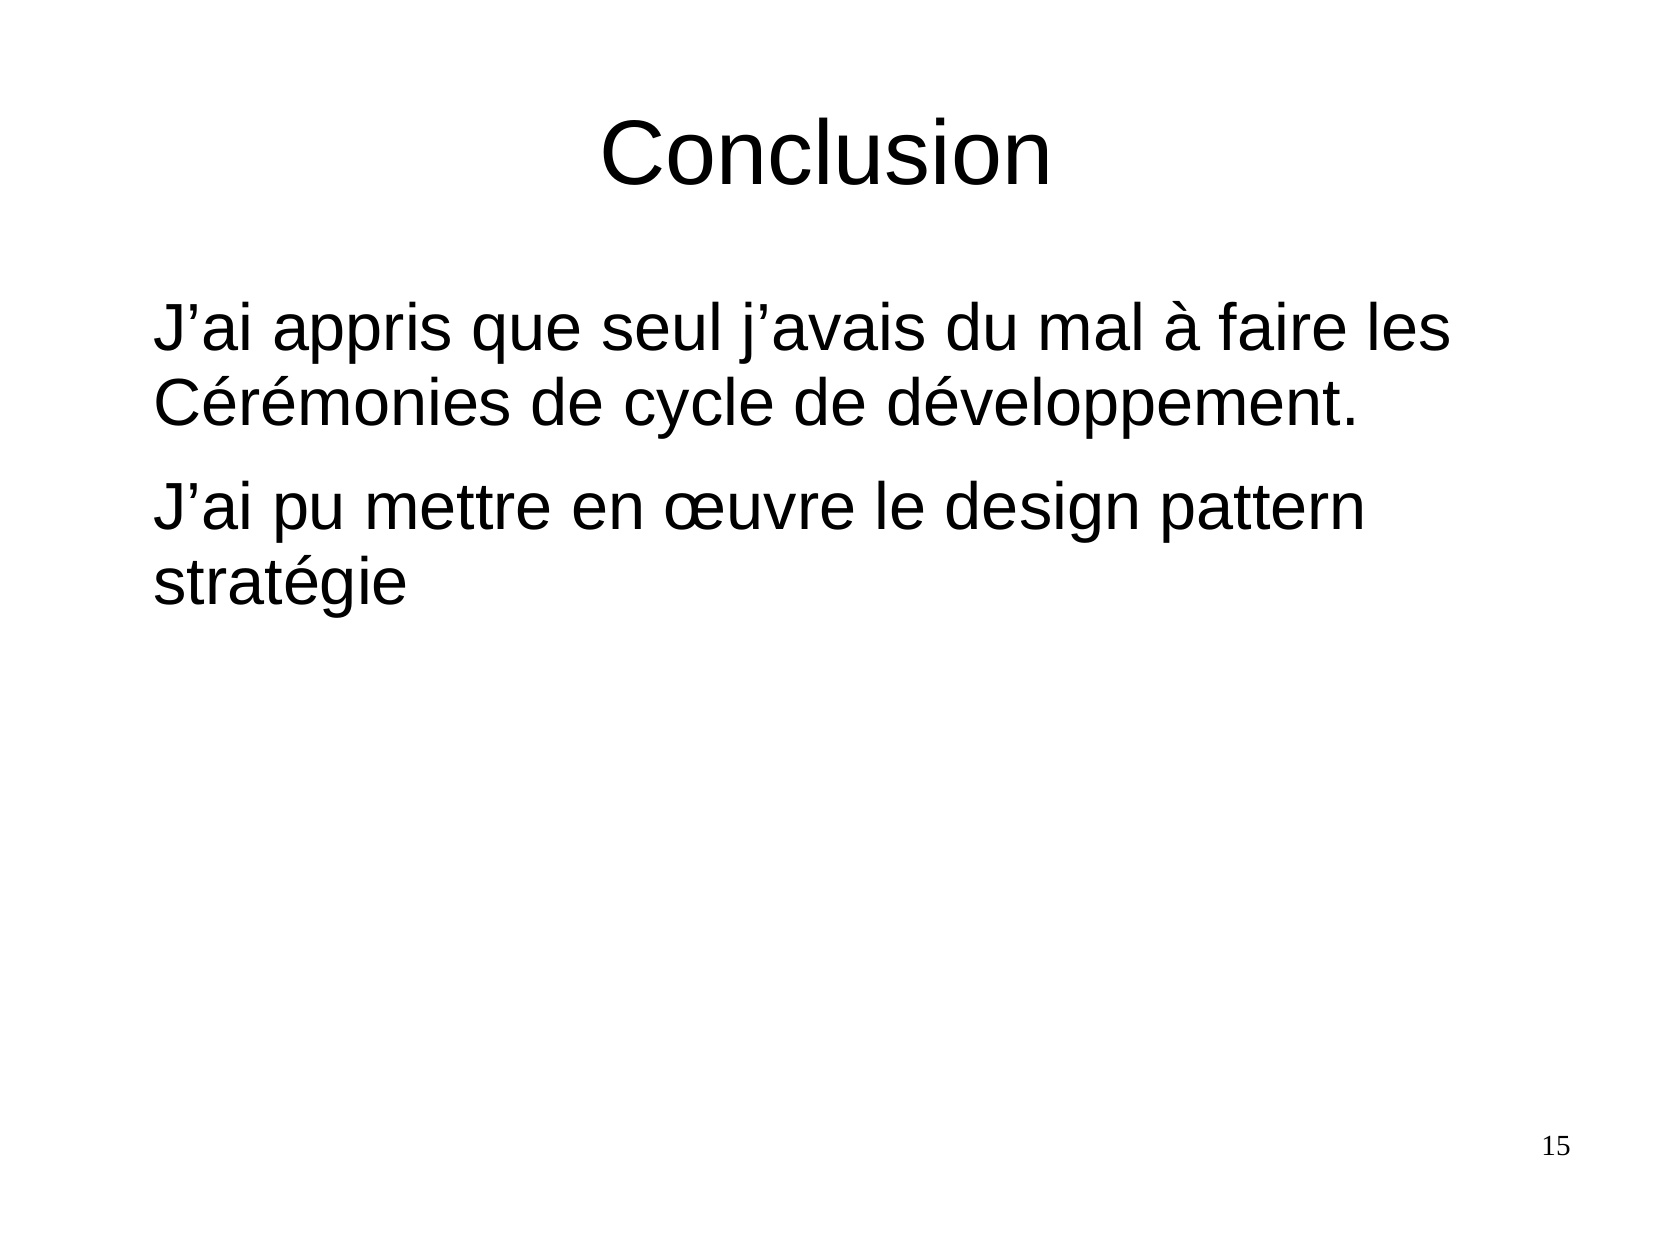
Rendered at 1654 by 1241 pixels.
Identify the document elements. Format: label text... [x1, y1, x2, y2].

list J’ai appris que seul j’avais du mal à faire les Cérémonies de cycle de développement. J’ai pu mettre en œuvre le design pattern stratégie [82, 290, 1571, 1010]
title Conclusion [82, 49, 1571, 257]
